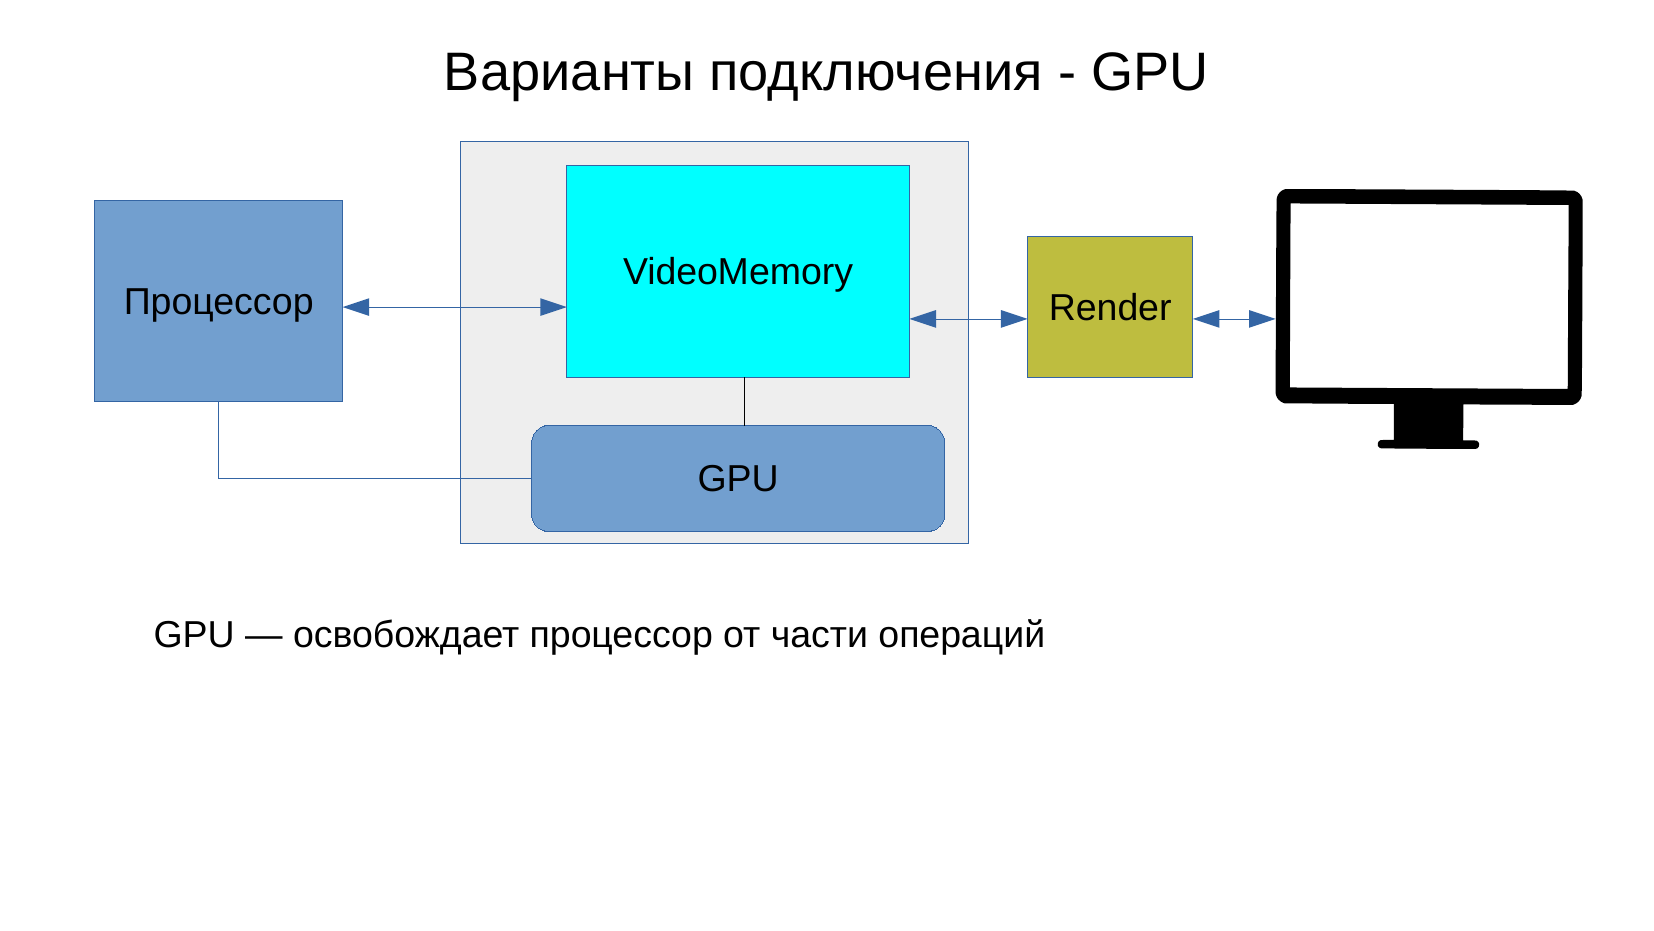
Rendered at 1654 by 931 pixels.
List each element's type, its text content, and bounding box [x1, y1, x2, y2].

text_box [460, 141, 969, 319]
text_box [460, 308, 744, 478]
text_box [460, 320, 969, 544]
title Варианты подключения - GPU [82, 37, 1571, 107]
text_box Render [1027, 236, 1193, 378]
text_box GPU [531, 425, 945, 532]
text_box [1275, 189, 1583, 449]
list GPU — освобождает процессор от части операций [82, 613, 1571, 886]
text_box VideoMemory [566, 165, 910, 378]
text_box Процессор [94, 200, 343, 402]
